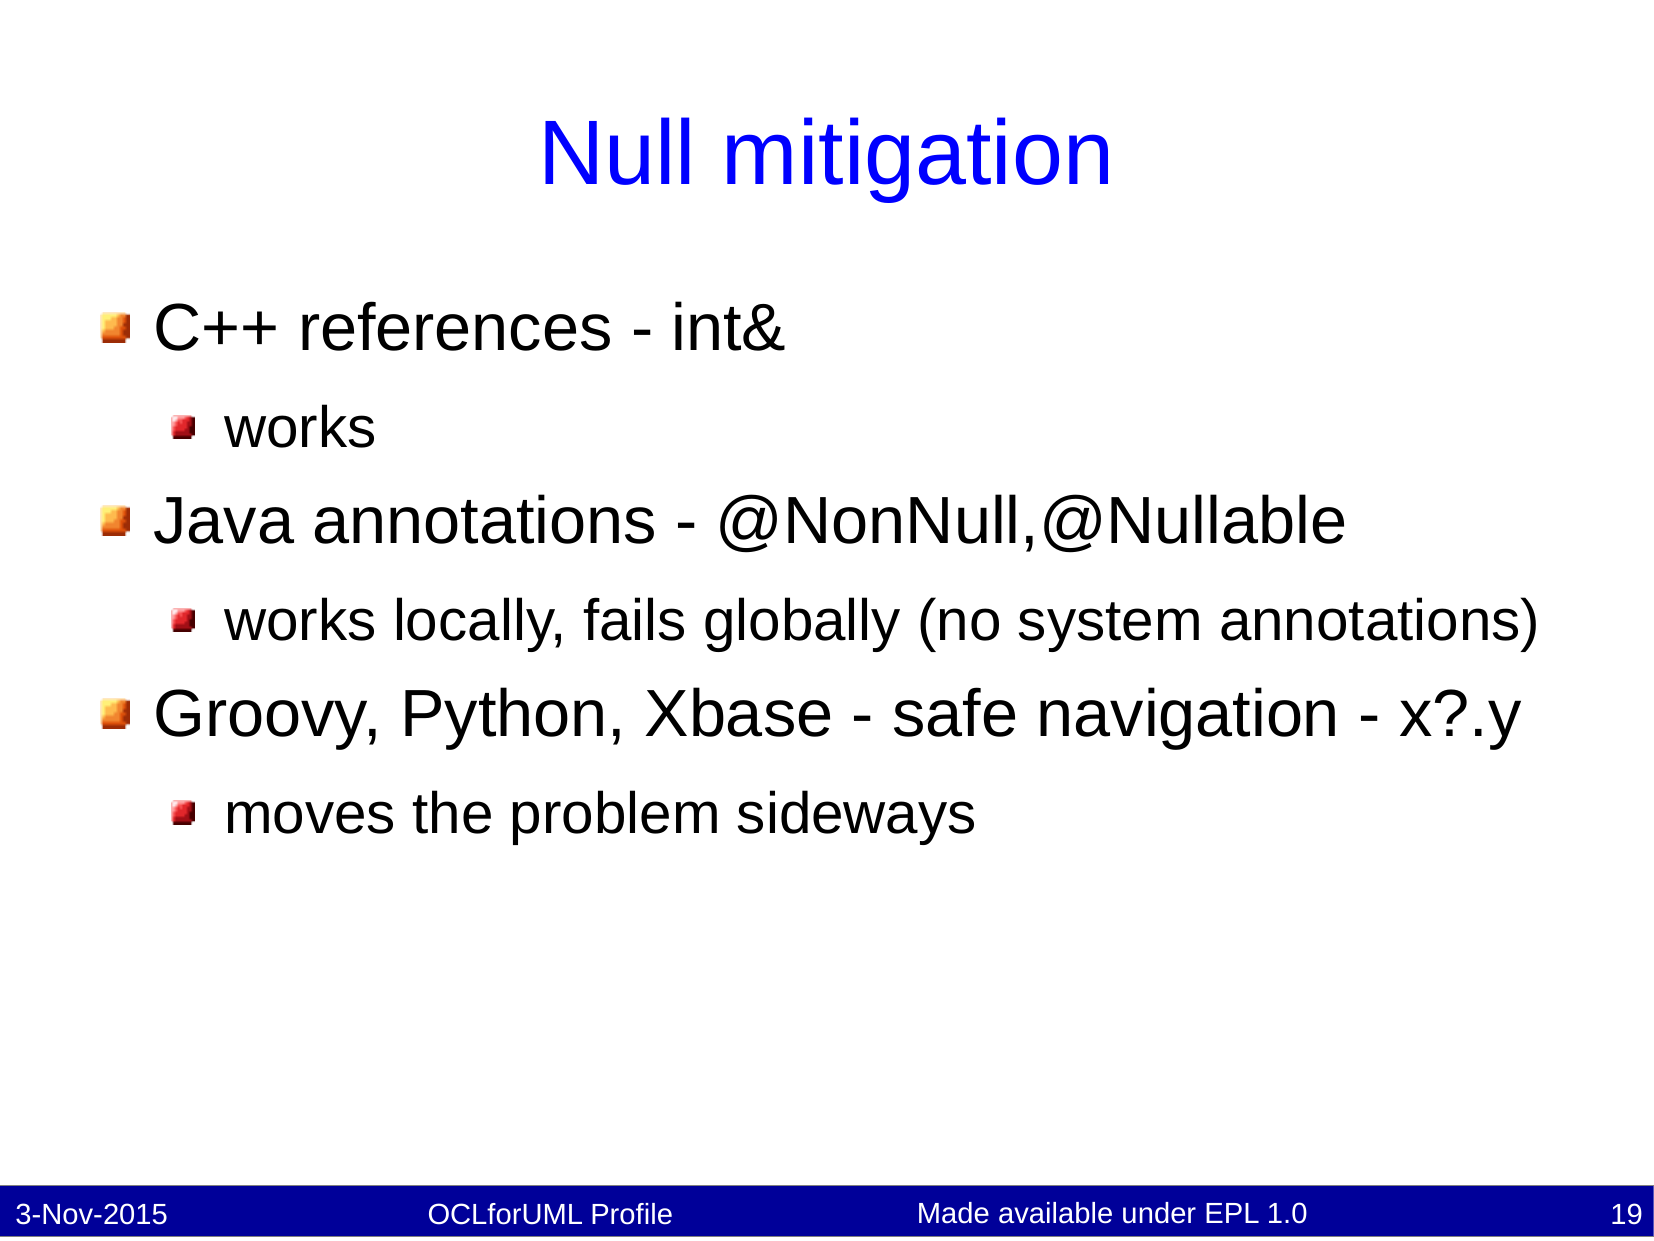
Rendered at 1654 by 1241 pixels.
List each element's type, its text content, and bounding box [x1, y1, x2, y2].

title Null mitigation [82, 49, 1571, 257]
list C++ references - int& works Java annotations - @NonNull,@Nullable works locally, fails globally (no system annotations) Groovy, Python, Xbase - safe navigation - x?.y moves the problem sideways [82, 290, 1571, 1010]
